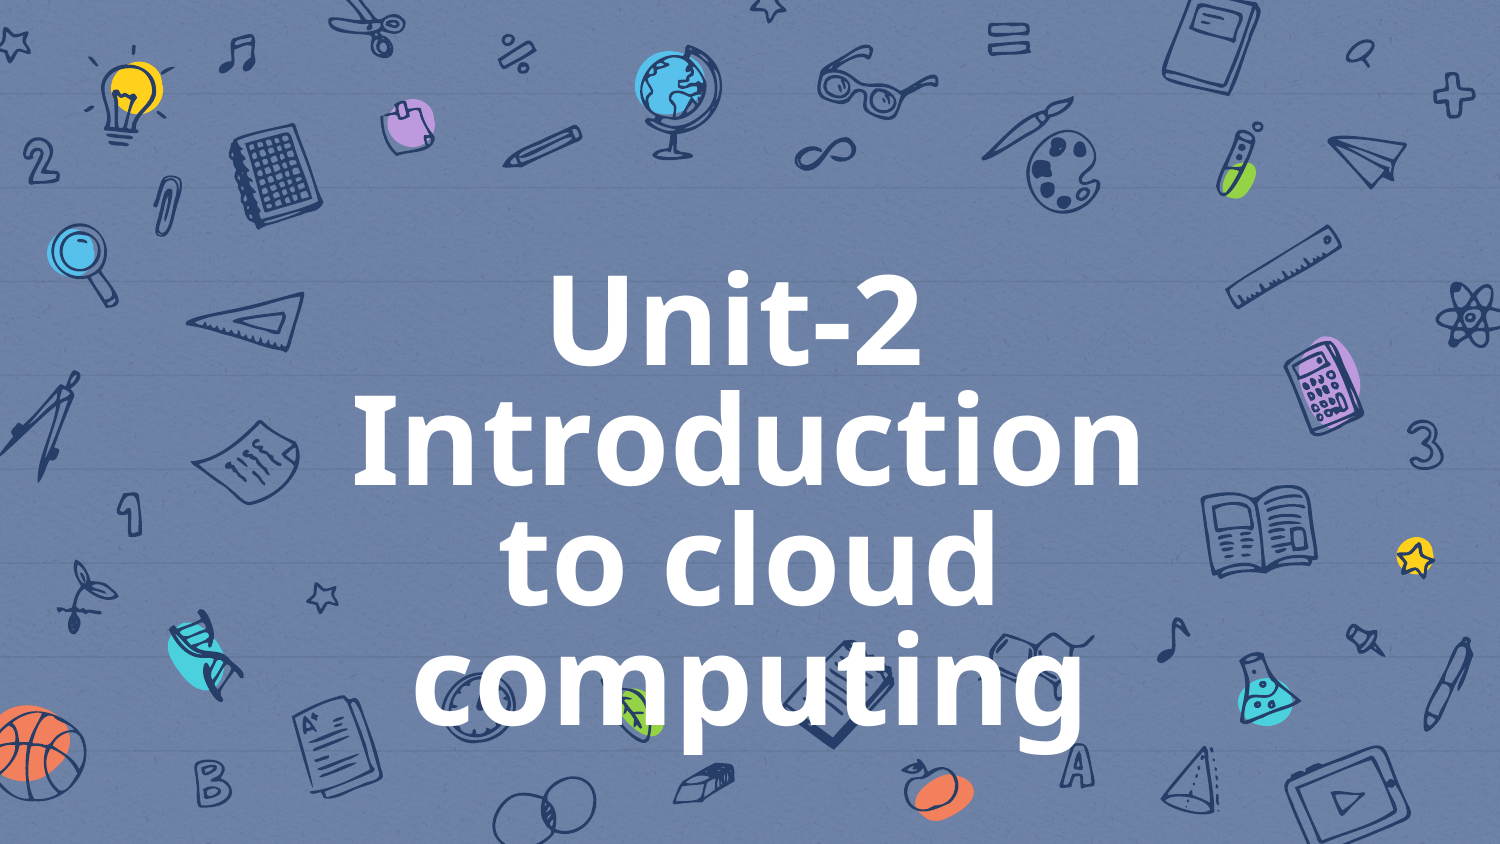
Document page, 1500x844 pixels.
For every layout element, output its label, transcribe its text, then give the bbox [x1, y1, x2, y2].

title Unit-2 Introduction to cloud computing [309, 268, 1191, 550]
